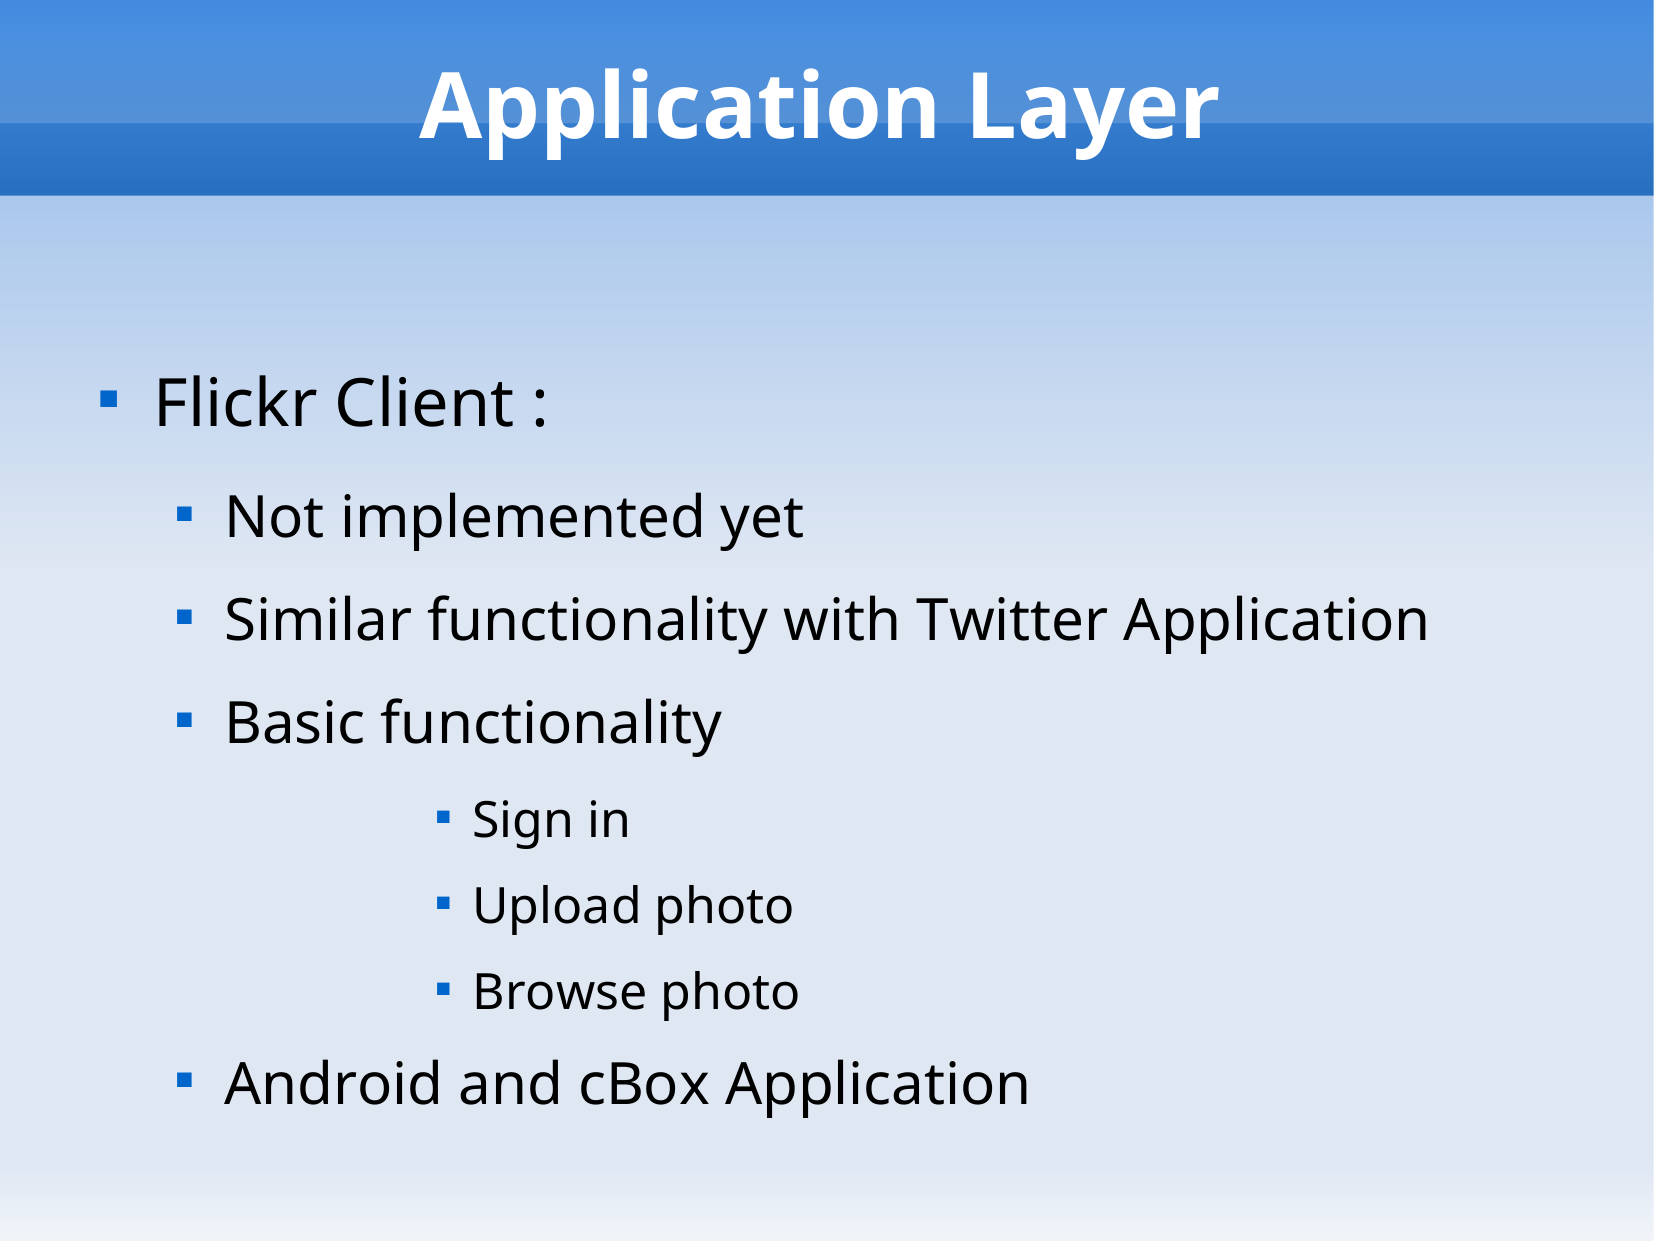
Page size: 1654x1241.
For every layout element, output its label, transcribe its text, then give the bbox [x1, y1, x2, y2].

list Flickr Client : Not implemented yet Similar functionality with Twitter Application Basic functionality Sign in Upload photo Browse photo Android and cBox Application [82, 355, 1571, 1058]
picture [0, 0, 1654, 1241]
title Application Layer [76, 0, 1565, 208]
